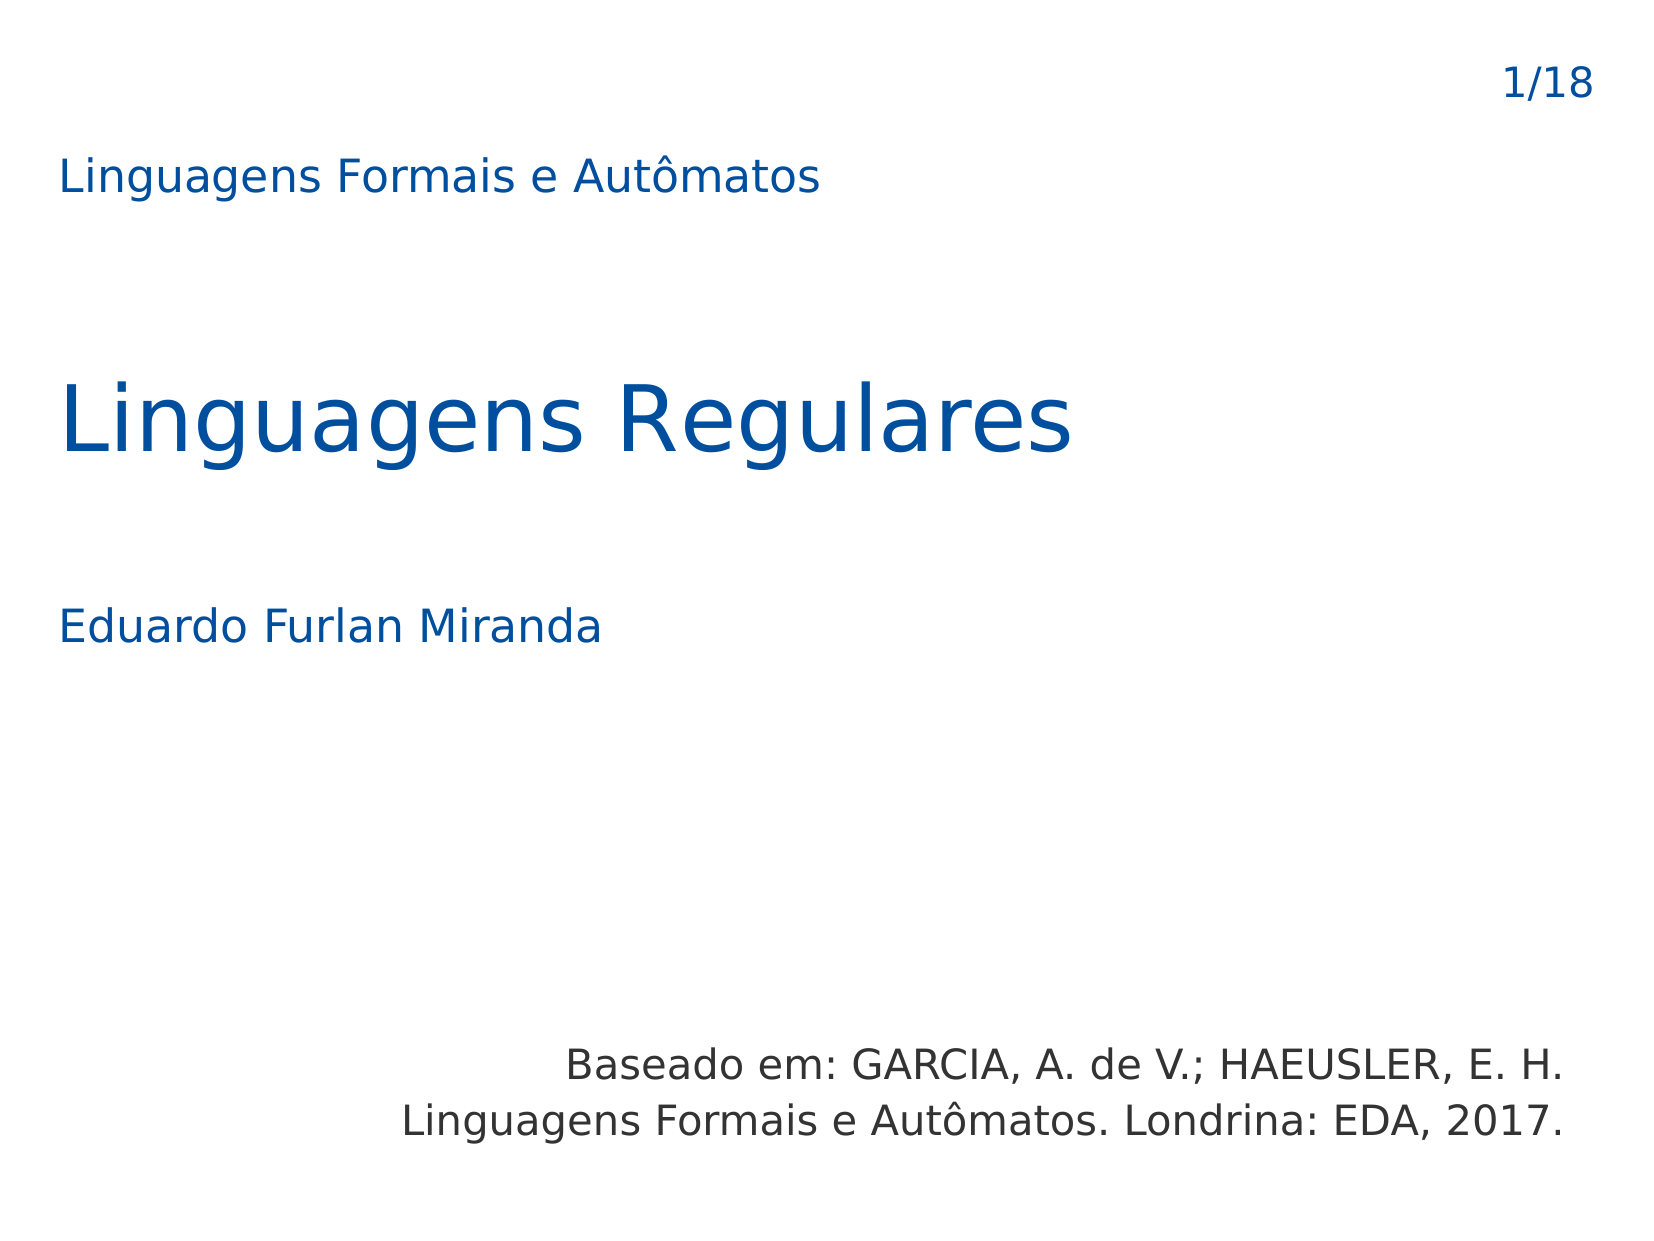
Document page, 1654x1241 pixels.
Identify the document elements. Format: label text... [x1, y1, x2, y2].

list Baseado em: GARCIA, A. de V.; HAEUSLER, E. H. Linguagens Formais e Autômatos. Londrina: EDA, 2017. [366, 1033, 1565, 1211]
list Linguagens Formais e Autômatos Linguagens Regulares Eduardo Furlan Miranda [59, 141, 1625, 1211]
